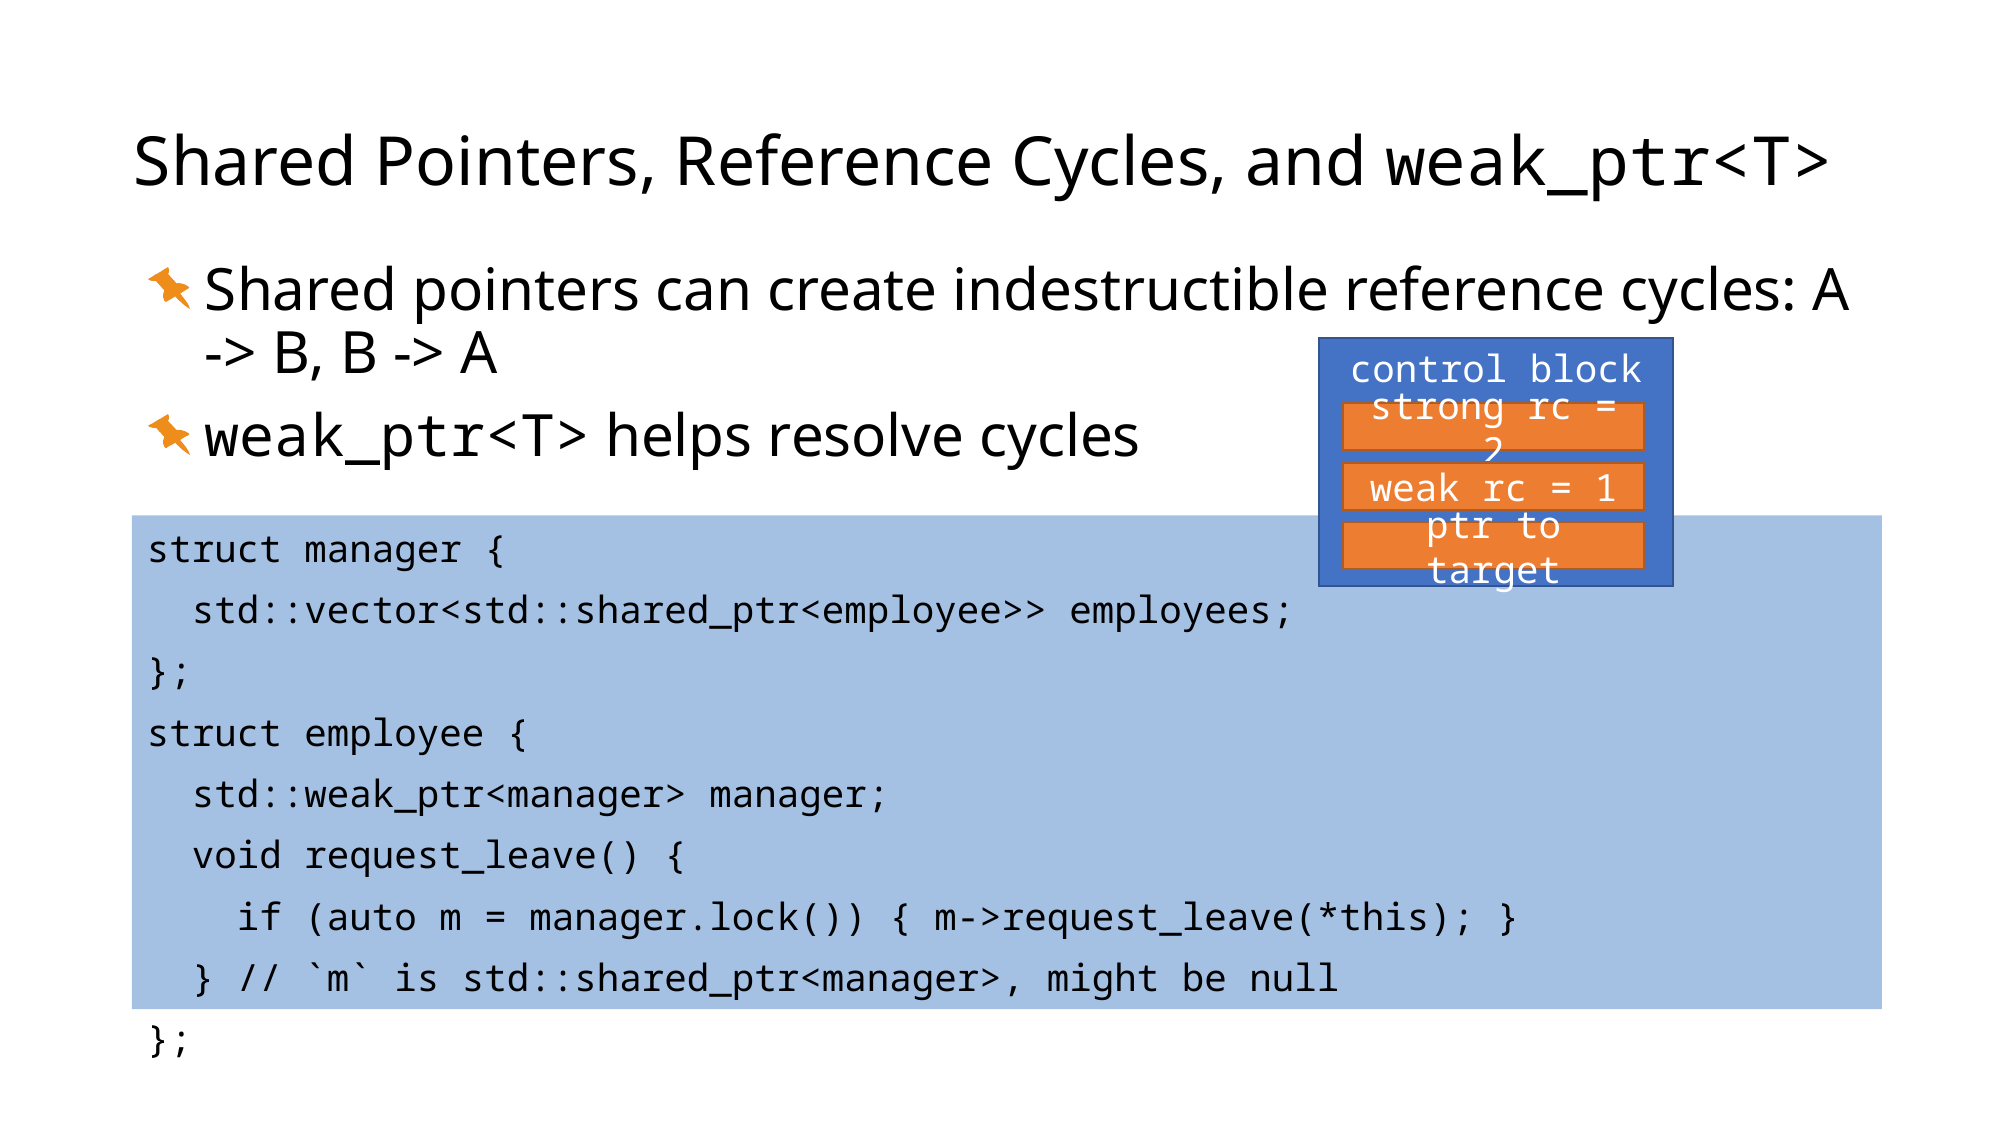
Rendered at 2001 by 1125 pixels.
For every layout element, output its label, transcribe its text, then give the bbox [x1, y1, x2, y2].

text_box strong rc = 2 [1342, 402, 1645, 451]
title Shared Pointers, Reference Cycles, and weak_ptr<T> [133, 90, 1867, 209]
text_box weak rc = 1 [1342, 462, 1645, 510]
text_box ptr to target [1342, 521, 1645, 570]
text_box control block [1318, 338, 1674, 587]
list struct manager { std::vector<std::shared_ptr<employee>> employees; }; struct employee { std::weak_ptr<manager> manager; void request_leave() { if (auto m = manager.lock()) { m->request_leave(*this); } } // `m` is std::shared_ptr<manager>, might be null }; [131, 515, 1882, 1010]
list Shared pointers can create indestructible reference cycles: A -> B, B -> A weak_ptr<T> helps resolve cycles [133, 245, 1882, 492]
